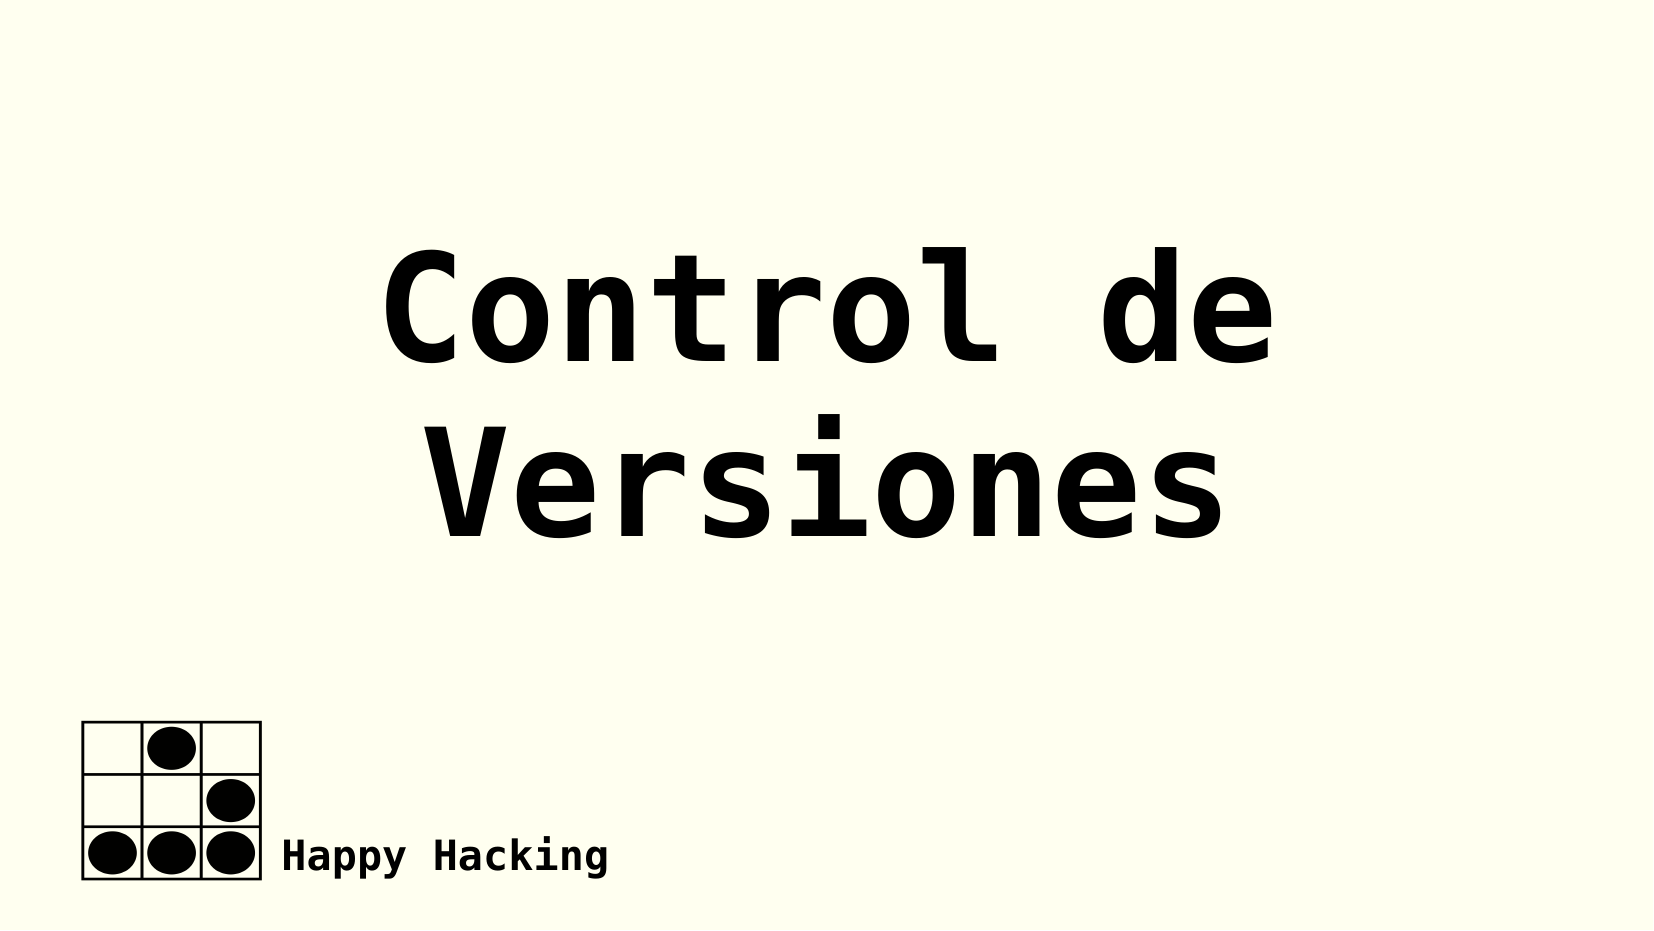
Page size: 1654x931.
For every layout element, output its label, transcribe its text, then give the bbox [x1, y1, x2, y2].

subtitle Control de Versiones [82, 37, 1571, 758]
picture [68, 709, 275, 892]
text_box Happy Hacking [266, 799, 657, 888]
